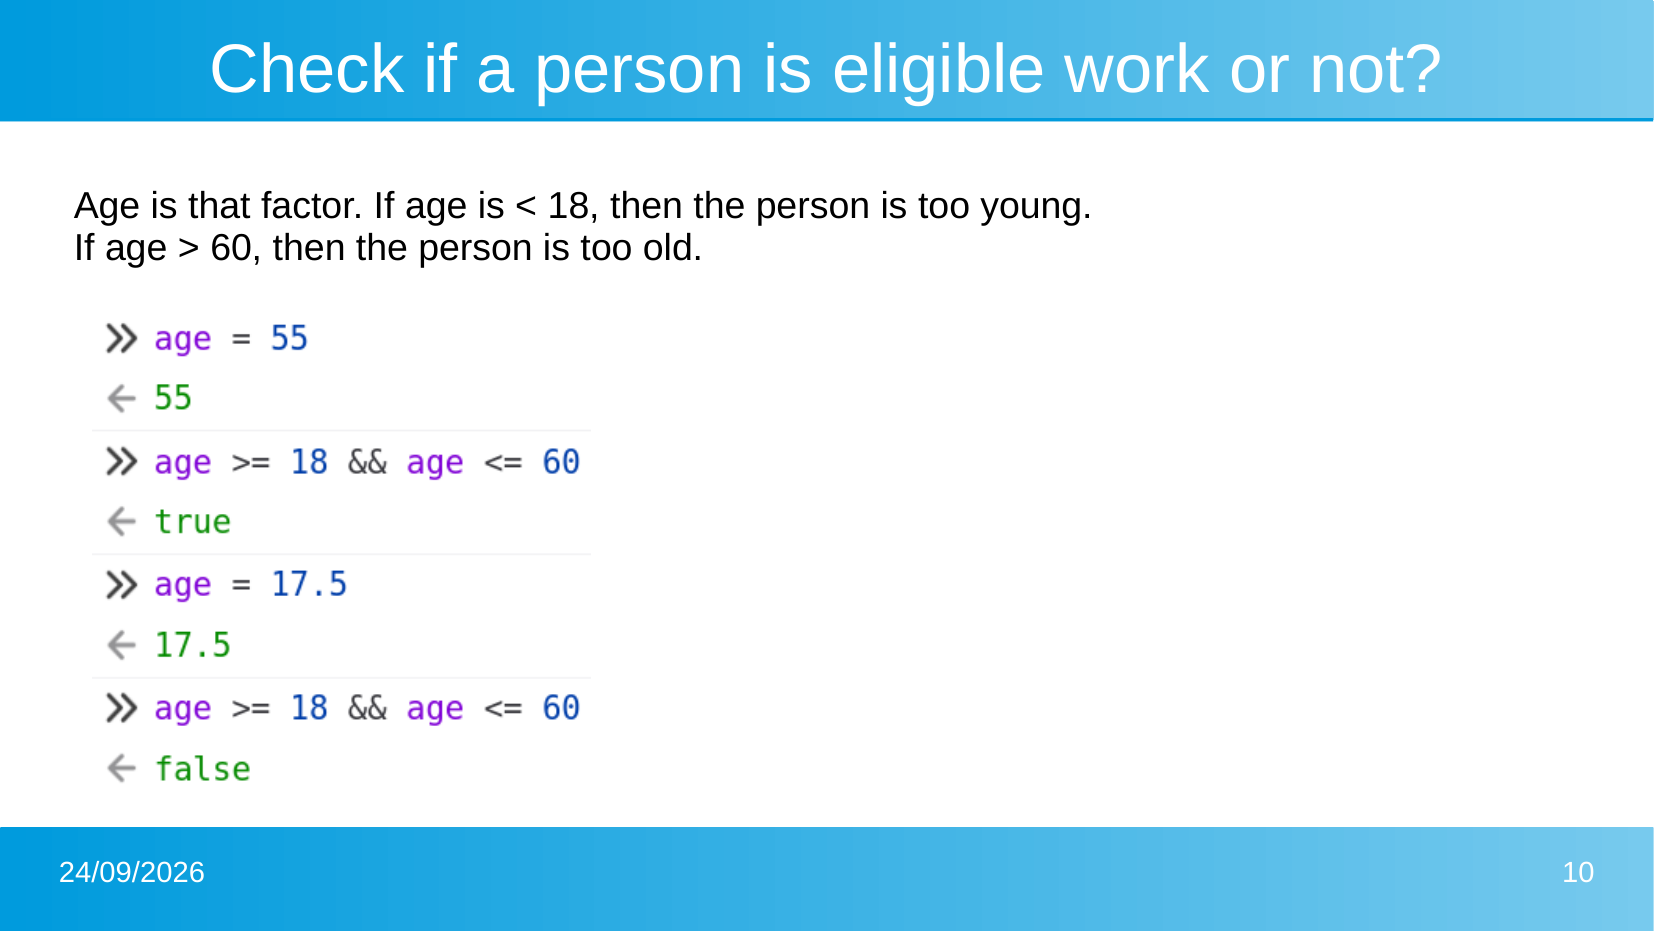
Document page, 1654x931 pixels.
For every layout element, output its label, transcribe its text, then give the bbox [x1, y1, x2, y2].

picture [92, 311, 591, 798]
text_box Age is that factor. If age is < 18, then the person is too young. If age > 60, then the person is too old. [59, 177, 1300, 360]
title Check if a person is eligible work or not? [59, 29, 1595, 108]
